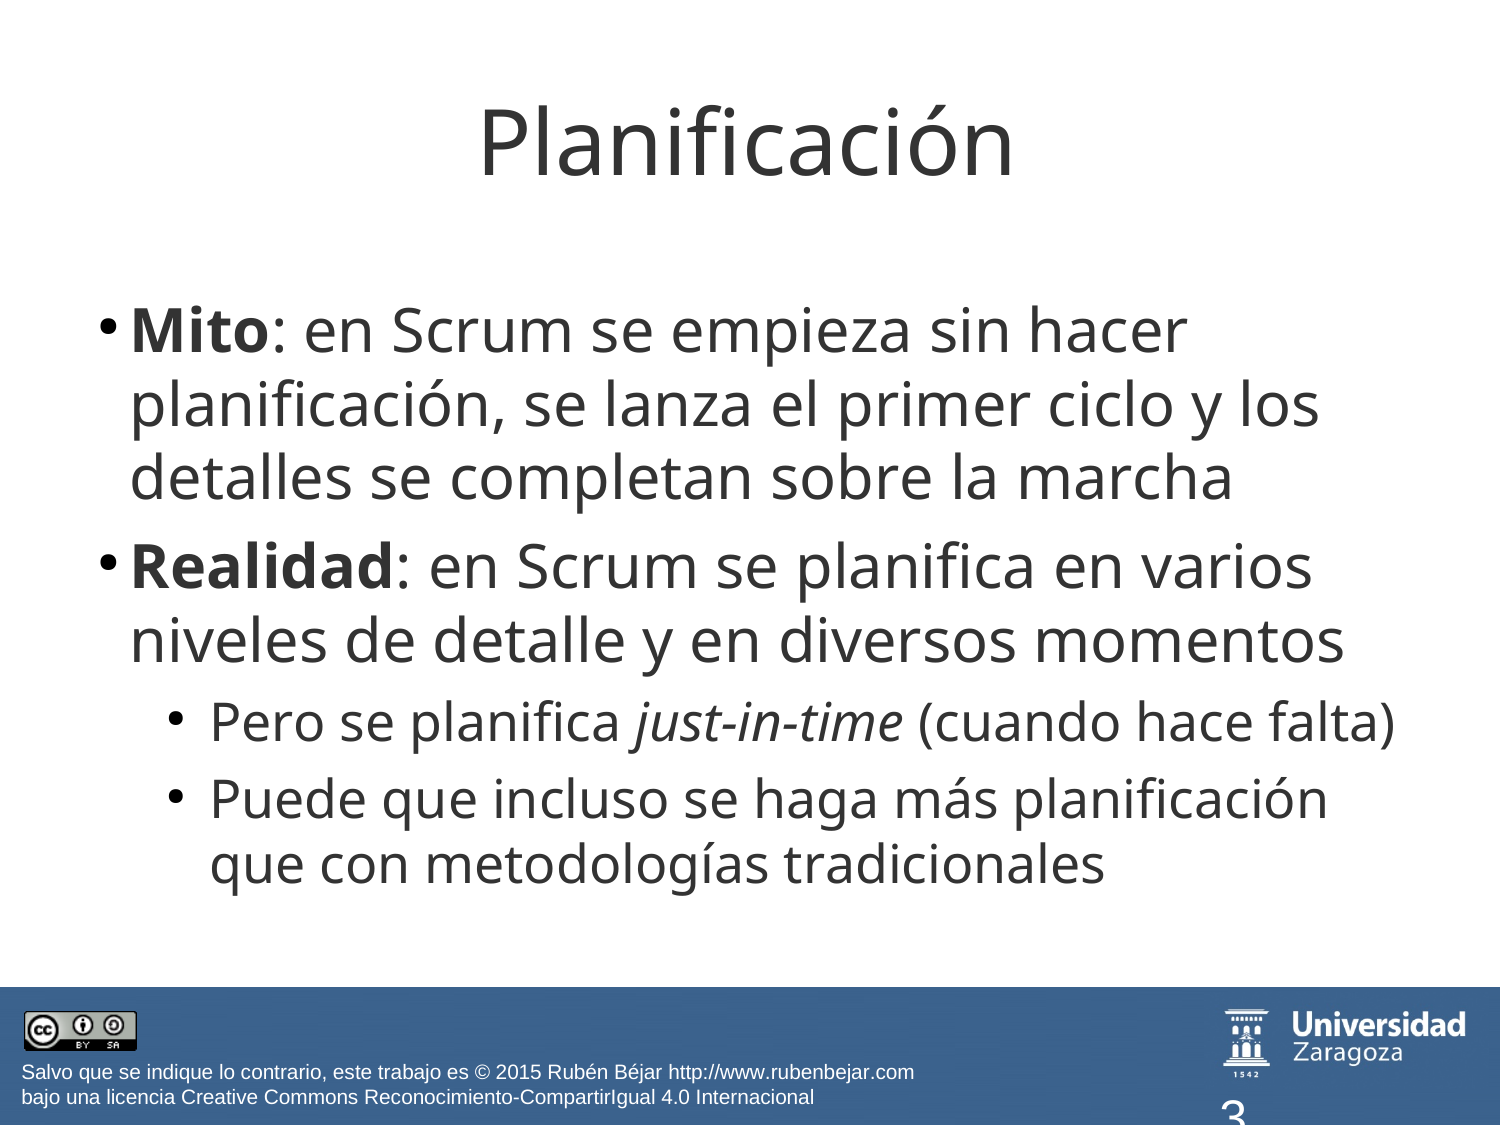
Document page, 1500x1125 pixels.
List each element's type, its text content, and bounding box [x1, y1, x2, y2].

title Planificación [74, 21, 1420, 257]
list Mito: en Scrum se empieza sin hacer planificación, se lanza el primer ciclo y los detalles se completan sobre la marcha Realidad: en Scrum se planifica en varios niveles de detalle y en diversos momentos Pero se planifica just-in-time (cuando hace falta) Puede que incluso se haga más planificación que con metodologías tradicionales [82, 283, 1418, 957]
picture [0, 987, 1500, 1125]
